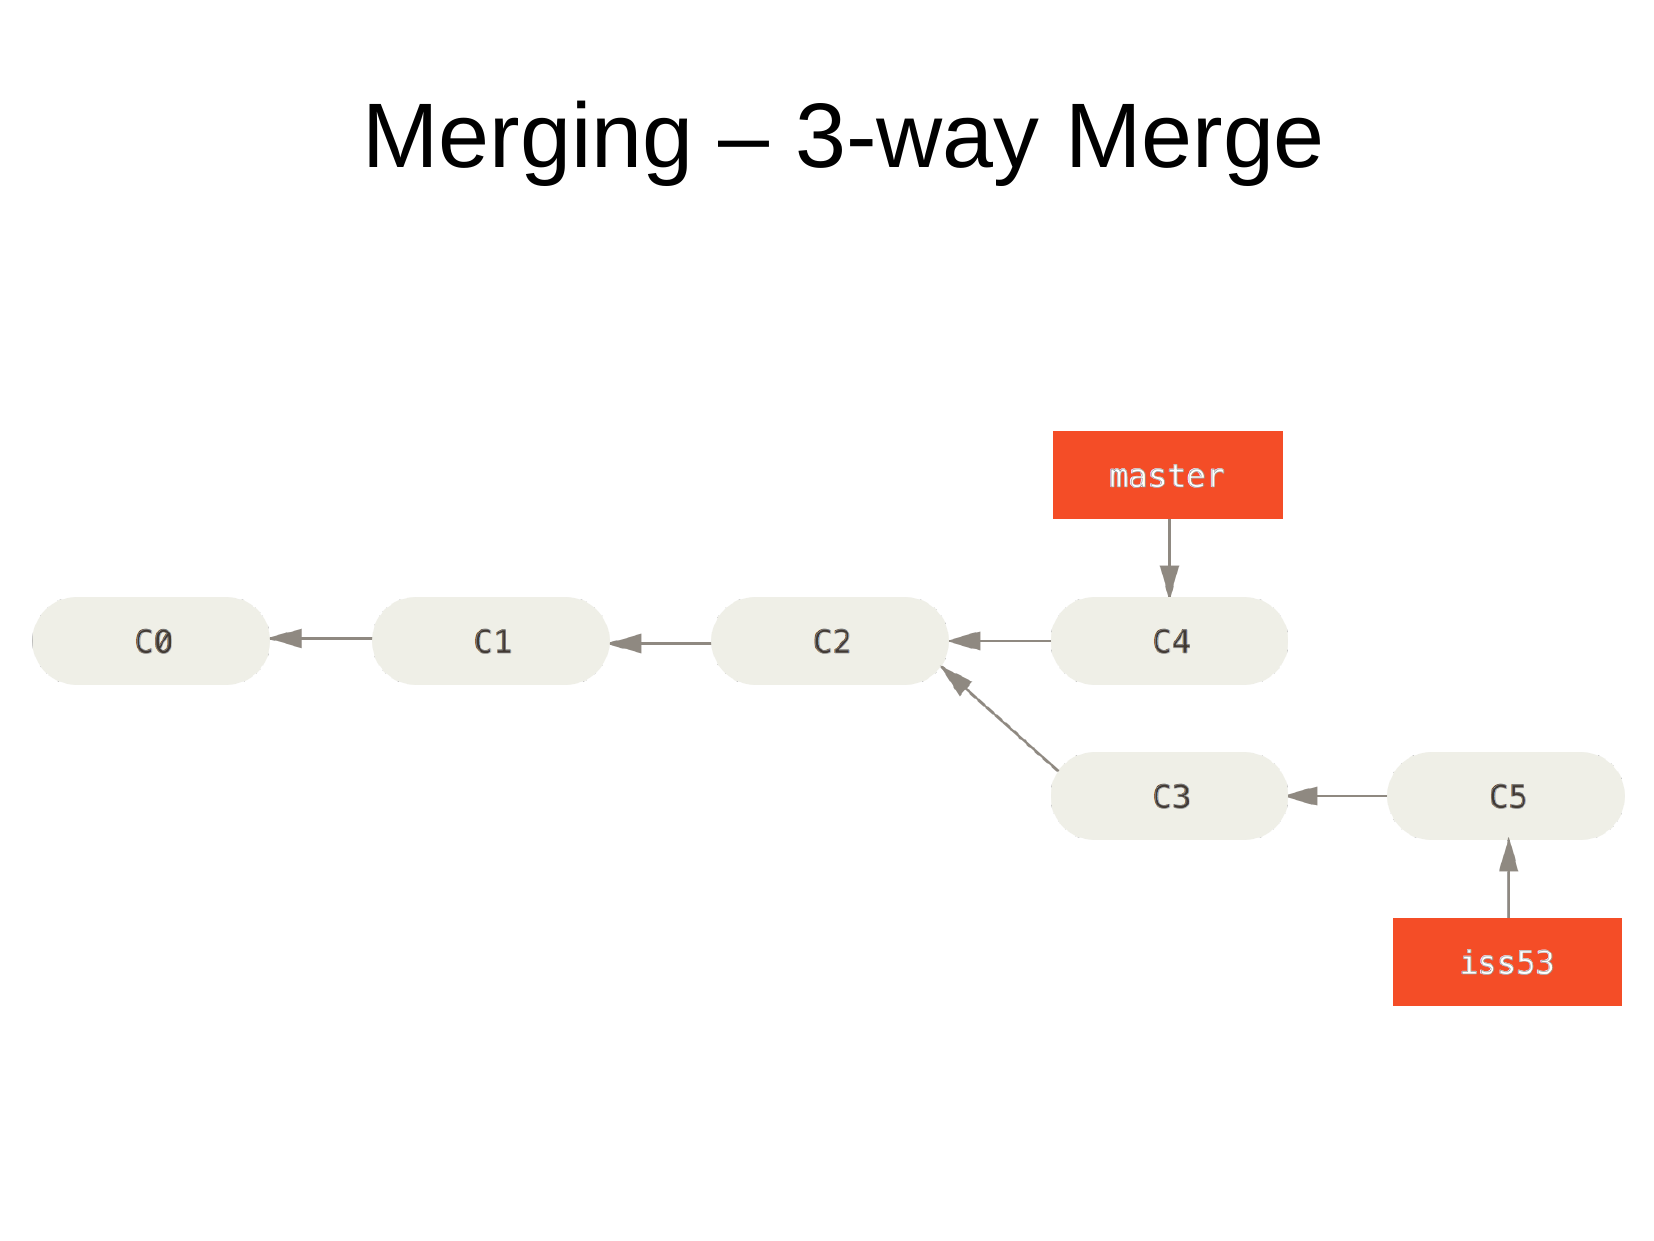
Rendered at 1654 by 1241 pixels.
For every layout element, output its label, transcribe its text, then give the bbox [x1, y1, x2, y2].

picture [0, 246, 1654, 1036]
title Merging – 3-way Merge [0, 27, 1654, 235]
